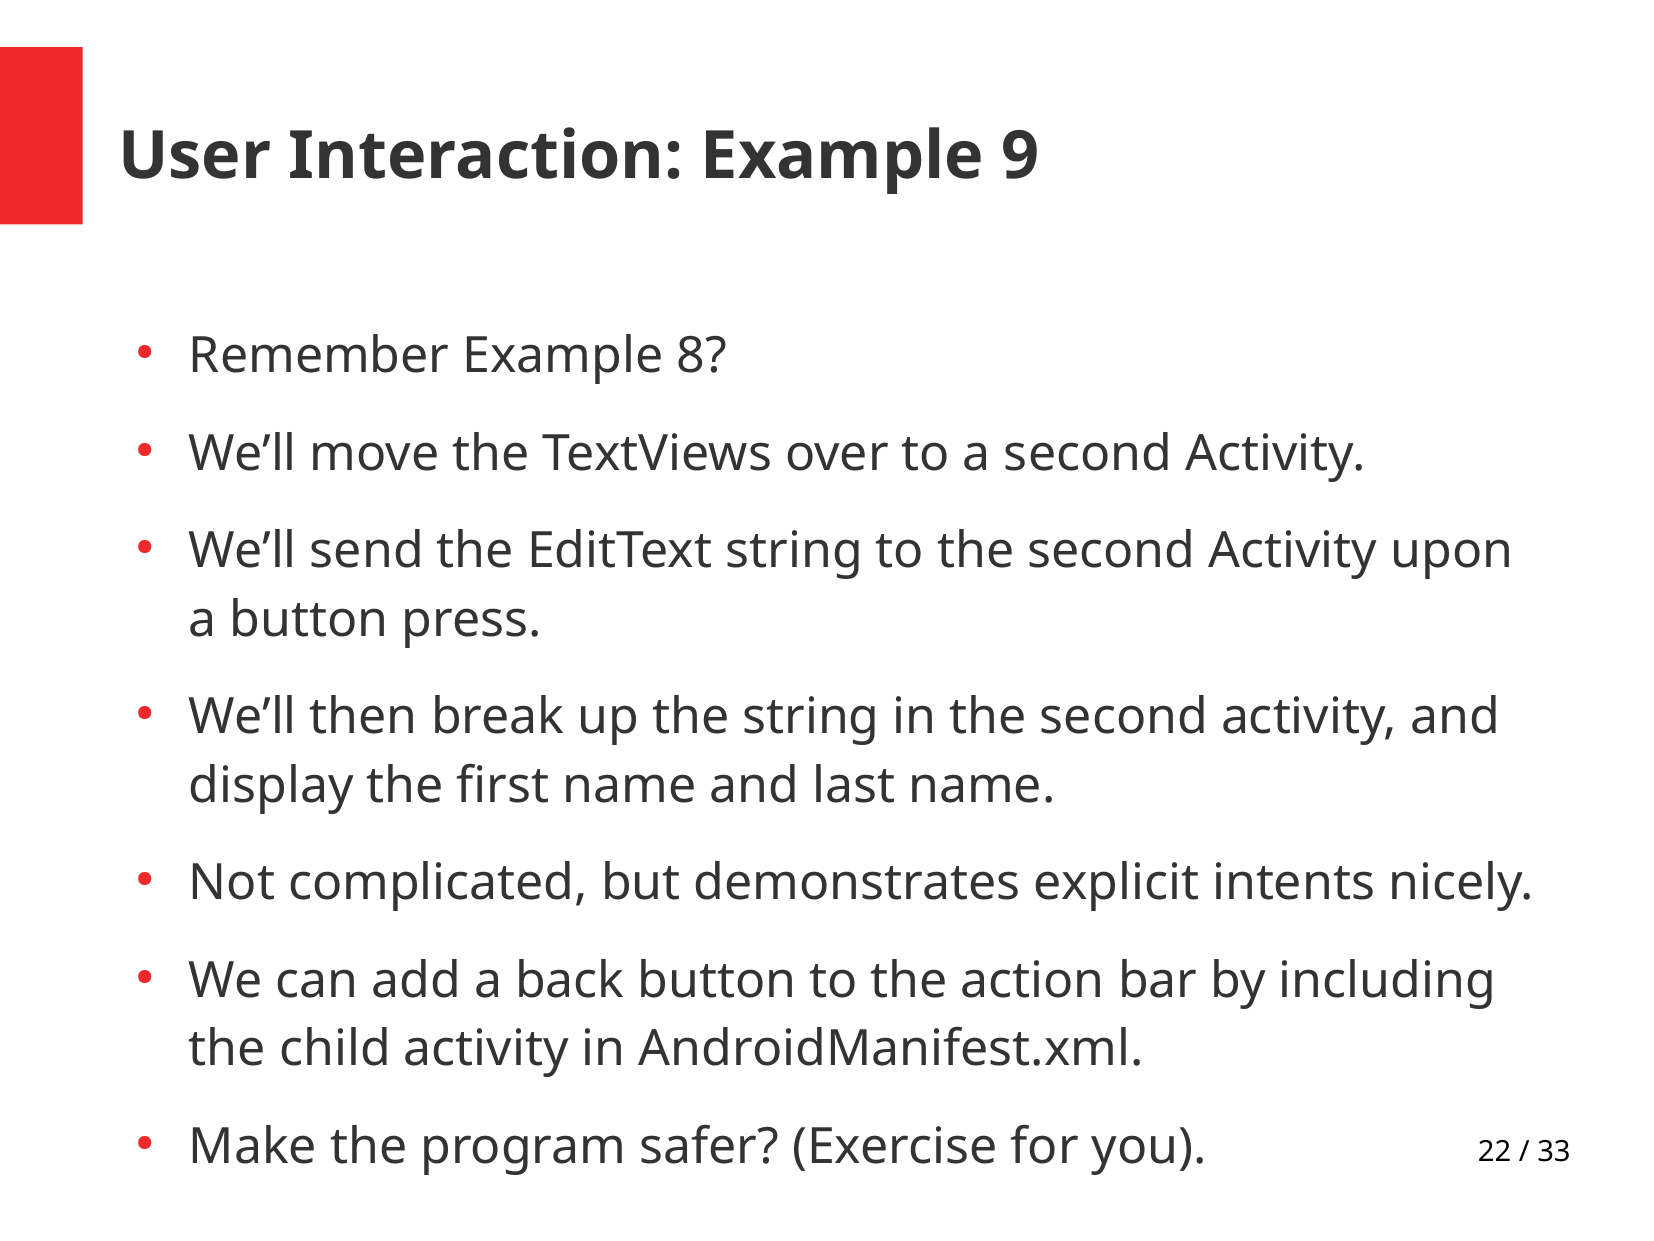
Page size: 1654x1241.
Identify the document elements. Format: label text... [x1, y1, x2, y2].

title User Interaction: Example 9 [118, 49, 1571, 257]
list Remember Example 8? We’ll move the TextViews over to a second Activity. We’ll send the EditText string to the second Activity upon a button press. We’ll then break up the string in the second activity, and display the first name and last name. Not complicated, but demonstrates explicit intents nicely. We can add a back button to the action bar by including the child activity in AndroidManifest.xml. Make the program safer? (Exercise for you). [118, 318, 1536, 1039]
